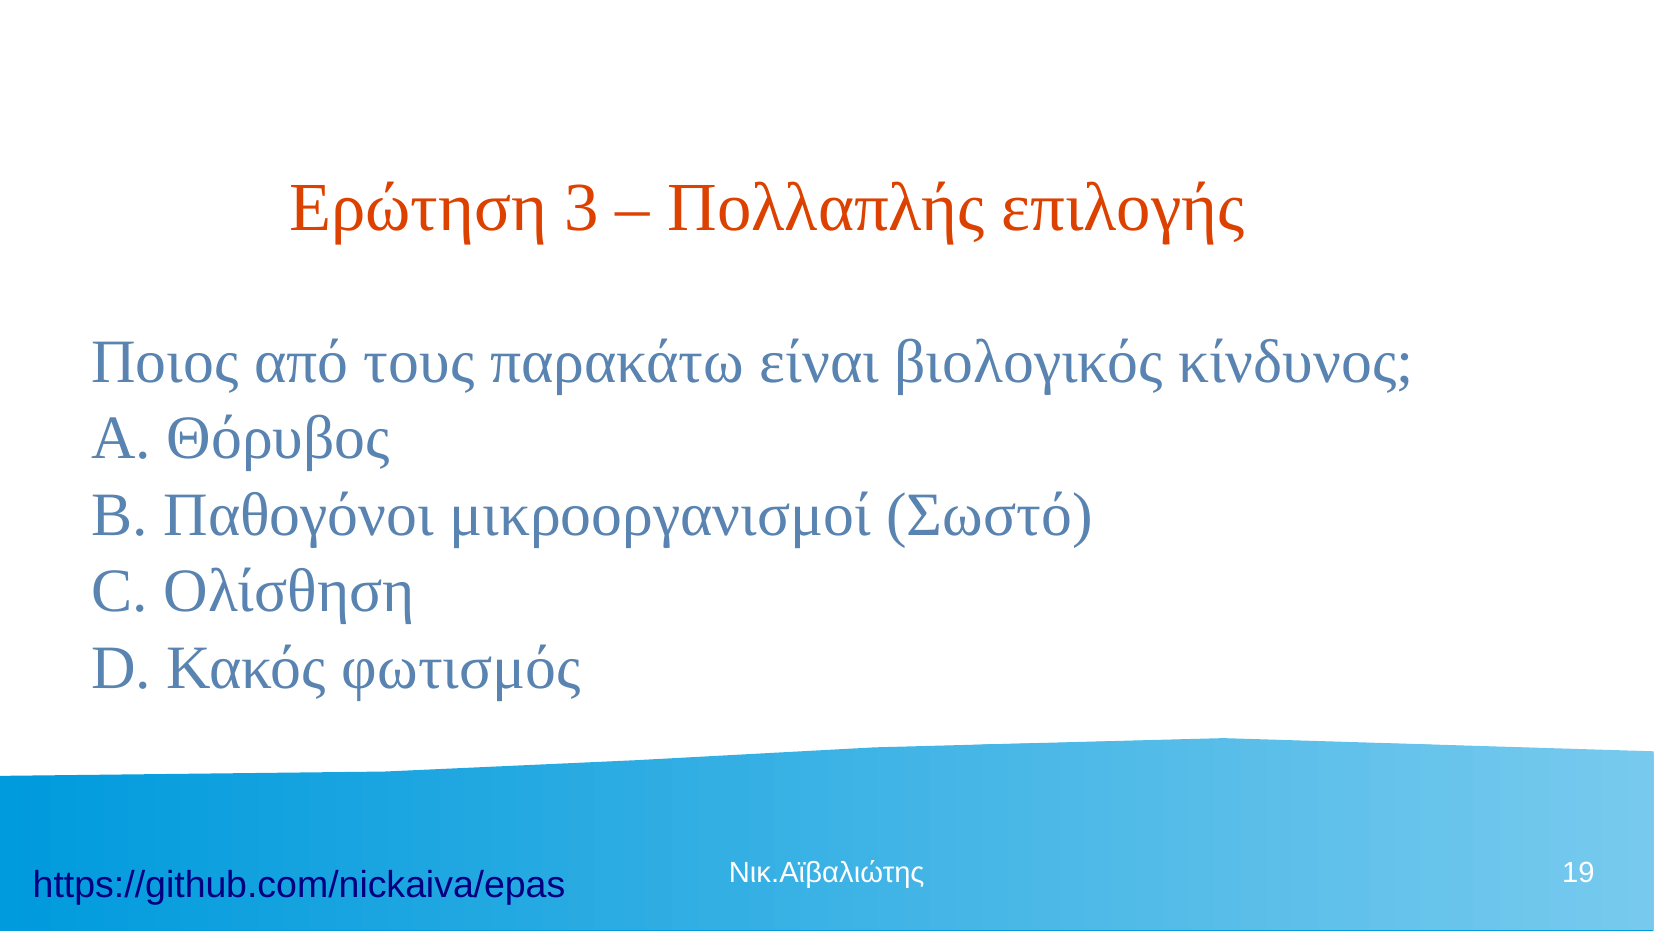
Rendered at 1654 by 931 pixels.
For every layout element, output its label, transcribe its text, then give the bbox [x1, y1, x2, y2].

title Ερώτηση 3 – Πολλαπλής επιλογής [29, 118, 1506, 295]
list Ποιος από τους παρακάτω είναι βιολογικός κίνδυνος; A. Θόρυβος B. Παθογόνοι μικροοργανισμοί (Σωστό) C. Ολίσθηση D. Κακός φωτισμός [29, 295, 1565, 709]
